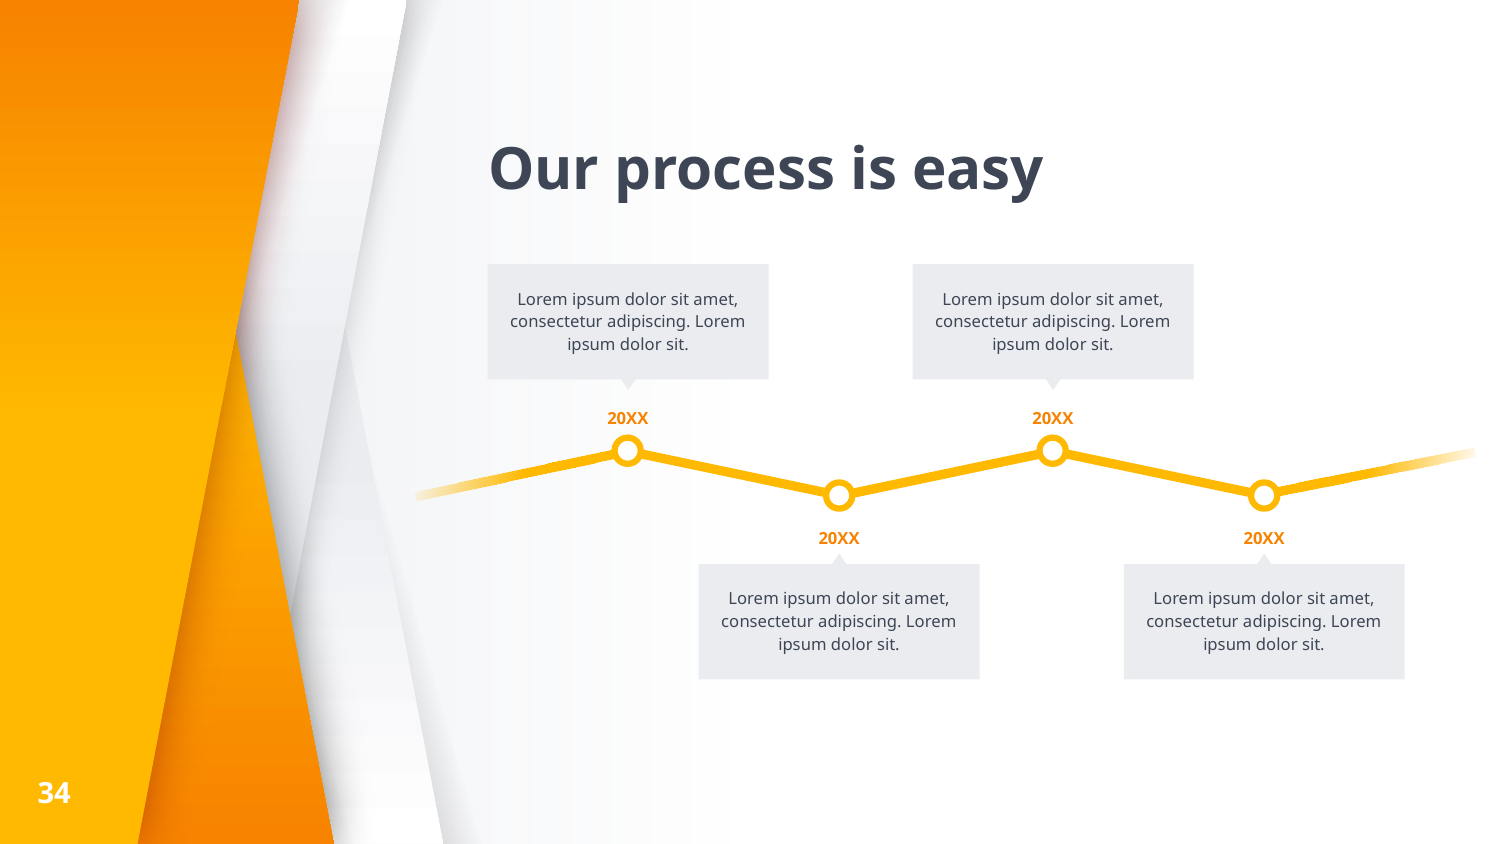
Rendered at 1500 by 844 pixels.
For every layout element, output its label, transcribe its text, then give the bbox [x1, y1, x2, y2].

text_box Lorem ipsum dolor sit amet, consectetur adipiscing. Lorem ipsum dolor sit. [494, 270, 762, 373]
text_box 20XX [570, 389, 685, 435]
text_box Our process is easy [488, 137, 1385, 202]
text_box 20XX [995, 389, 1111, 435]
text_box Lorem ipsum dolor sit amet, consectetur adipiscing. Lorem ipsum dolor sit. [919, 270, 1187, 373]
text_box 20XX [1207, 509, 1322, 555]
text_box [487, 264, 769, 391]
text_box [912, 264, 1194, 391]
text_box 20XX [782, 509, 897, 555]
text_box [698, 553, 980, 680]
text_box Lorem ipsum dolor sit amet, consectetur adipiscing. Lorem ipsum dolor sit. [706, 570, 973, 673]
text_box Lorem ipsum dolor sit amet, consectetur adipiscing. Lorem ipsum dolor sit. [1131, 570, 1398, 673]
text_box [1123, 553, 1405, 680]
text_box [414, 437, 1476, 509]
text_box <número> [37, 773, 98, 816]
